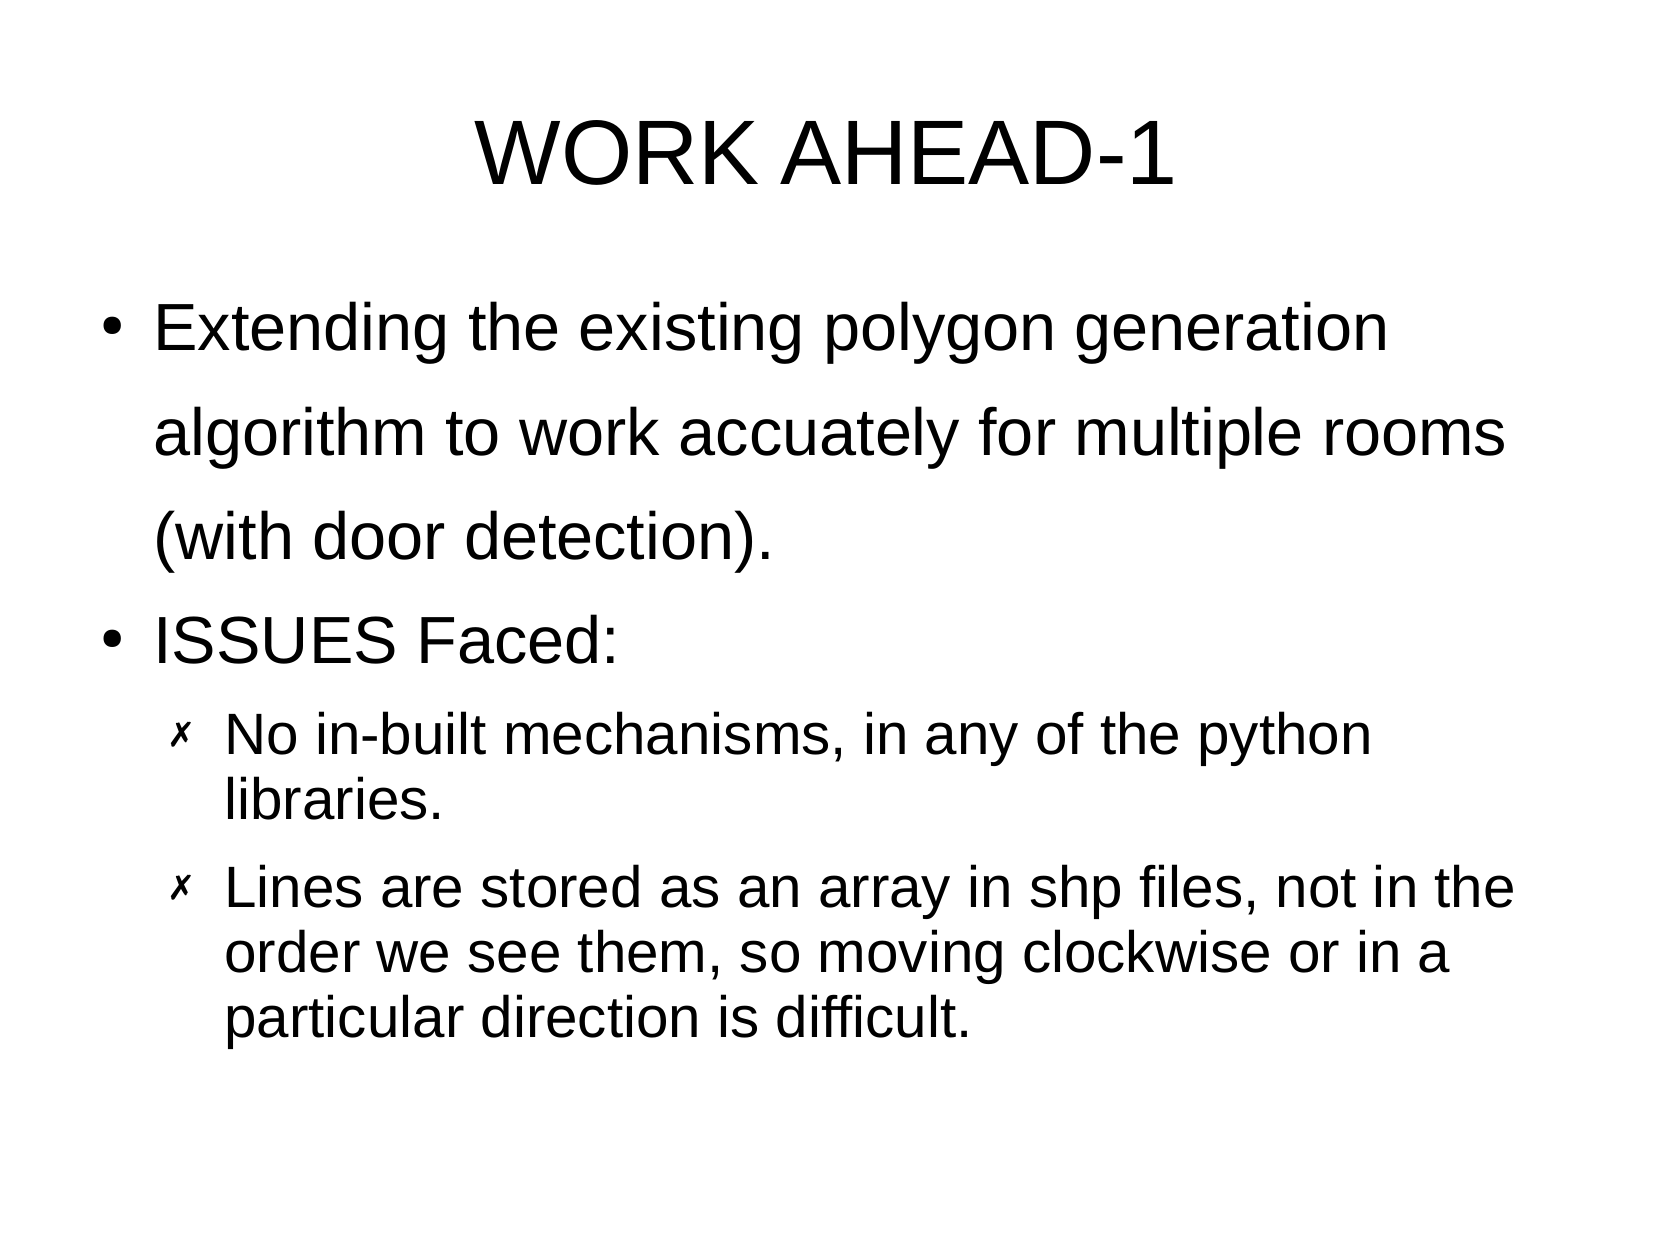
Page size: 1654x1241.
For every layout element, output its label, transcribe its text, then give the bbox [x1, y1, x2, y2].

title WORK AHEAD-1 [82, 49, 1571, 257]
list Extending the existing polygon generation algorithm to work accuately for multiple rooms (with door detection). ISSUES Faced: No in-built mechanisms, in any of the python libraries. Lines are stored as an array in shp files, not in the order we see them, so moving clockwise or in a particular direction is difficult. [82, 290, 1571, 1217]
